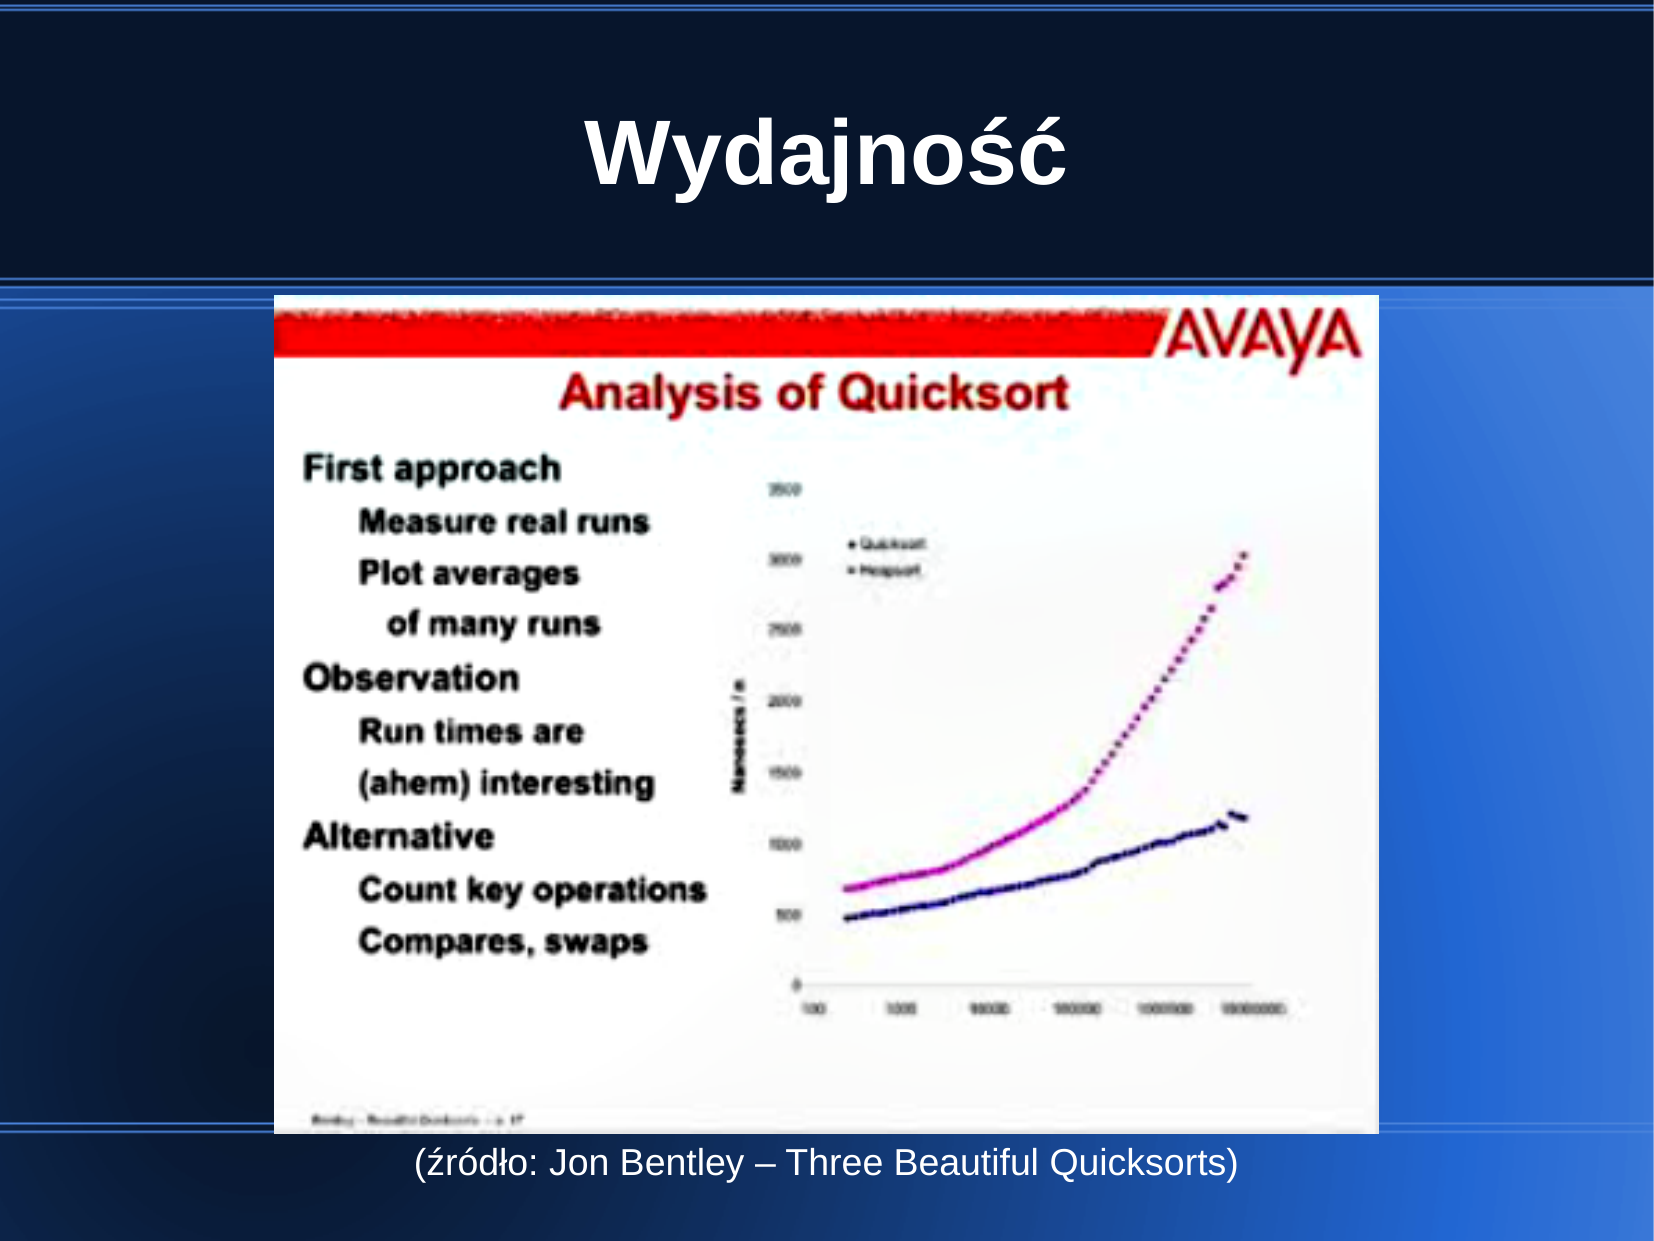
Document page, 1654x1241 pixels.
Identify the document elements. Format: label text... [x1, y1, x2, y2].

title Wydajność [82, 49, 1571, 257]
text_box (źródło: Jon Bentley – Three Beautiful Quicksorts) [271, 1133, 1382, 1191]
picture [0, 0, 1654, 1241]
